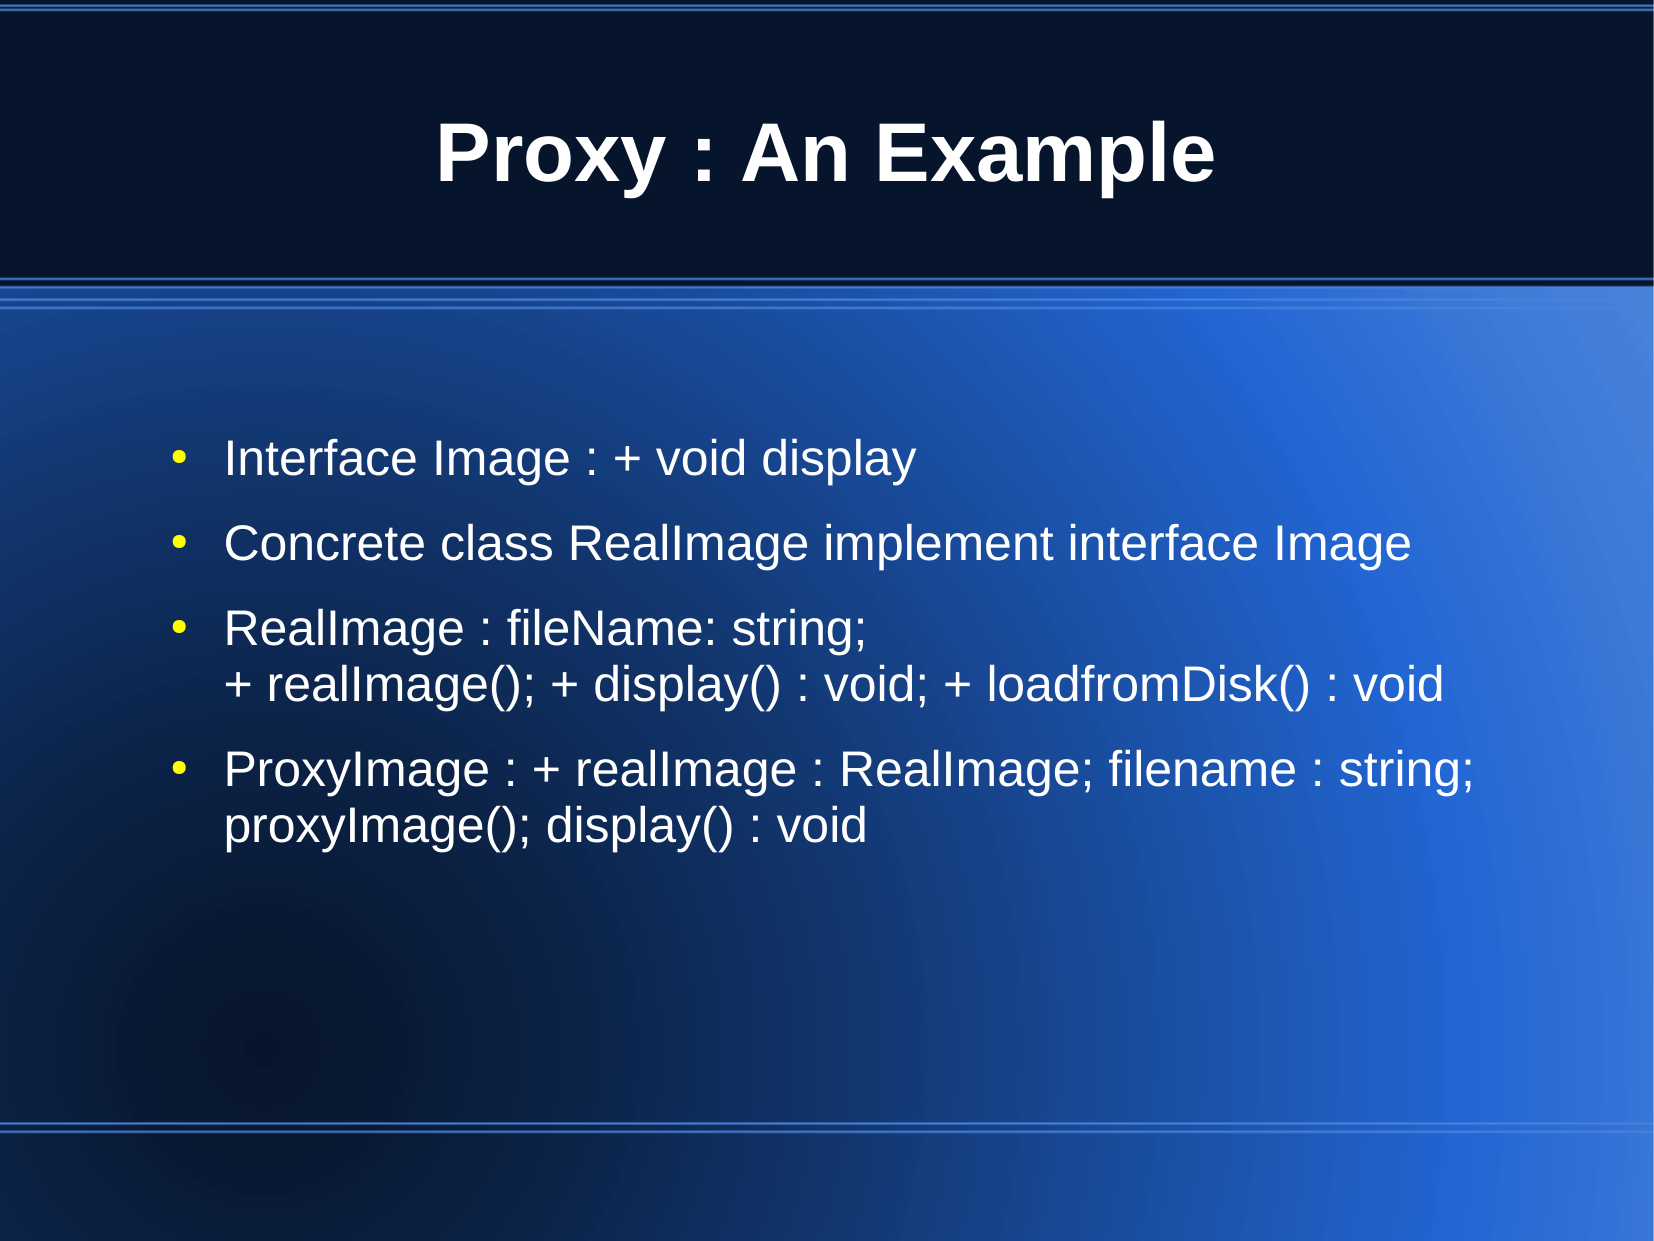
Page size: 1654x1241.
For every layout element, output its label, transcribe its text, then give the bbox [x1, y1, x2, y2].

title Proxy : An Example [82, 49, 1571, 257]
list Interface Image : + void display Concrete class RealImage implement interface Image RealImage : fileName: string; + realImage(); + display() : void; + loadfromDisk() : void ProxyImage : + realImage : RealImage; filename : string; proxyImage(); display() : void [152, 344, 1534, 1127]
picture [0, 0, 1654, 1241]
